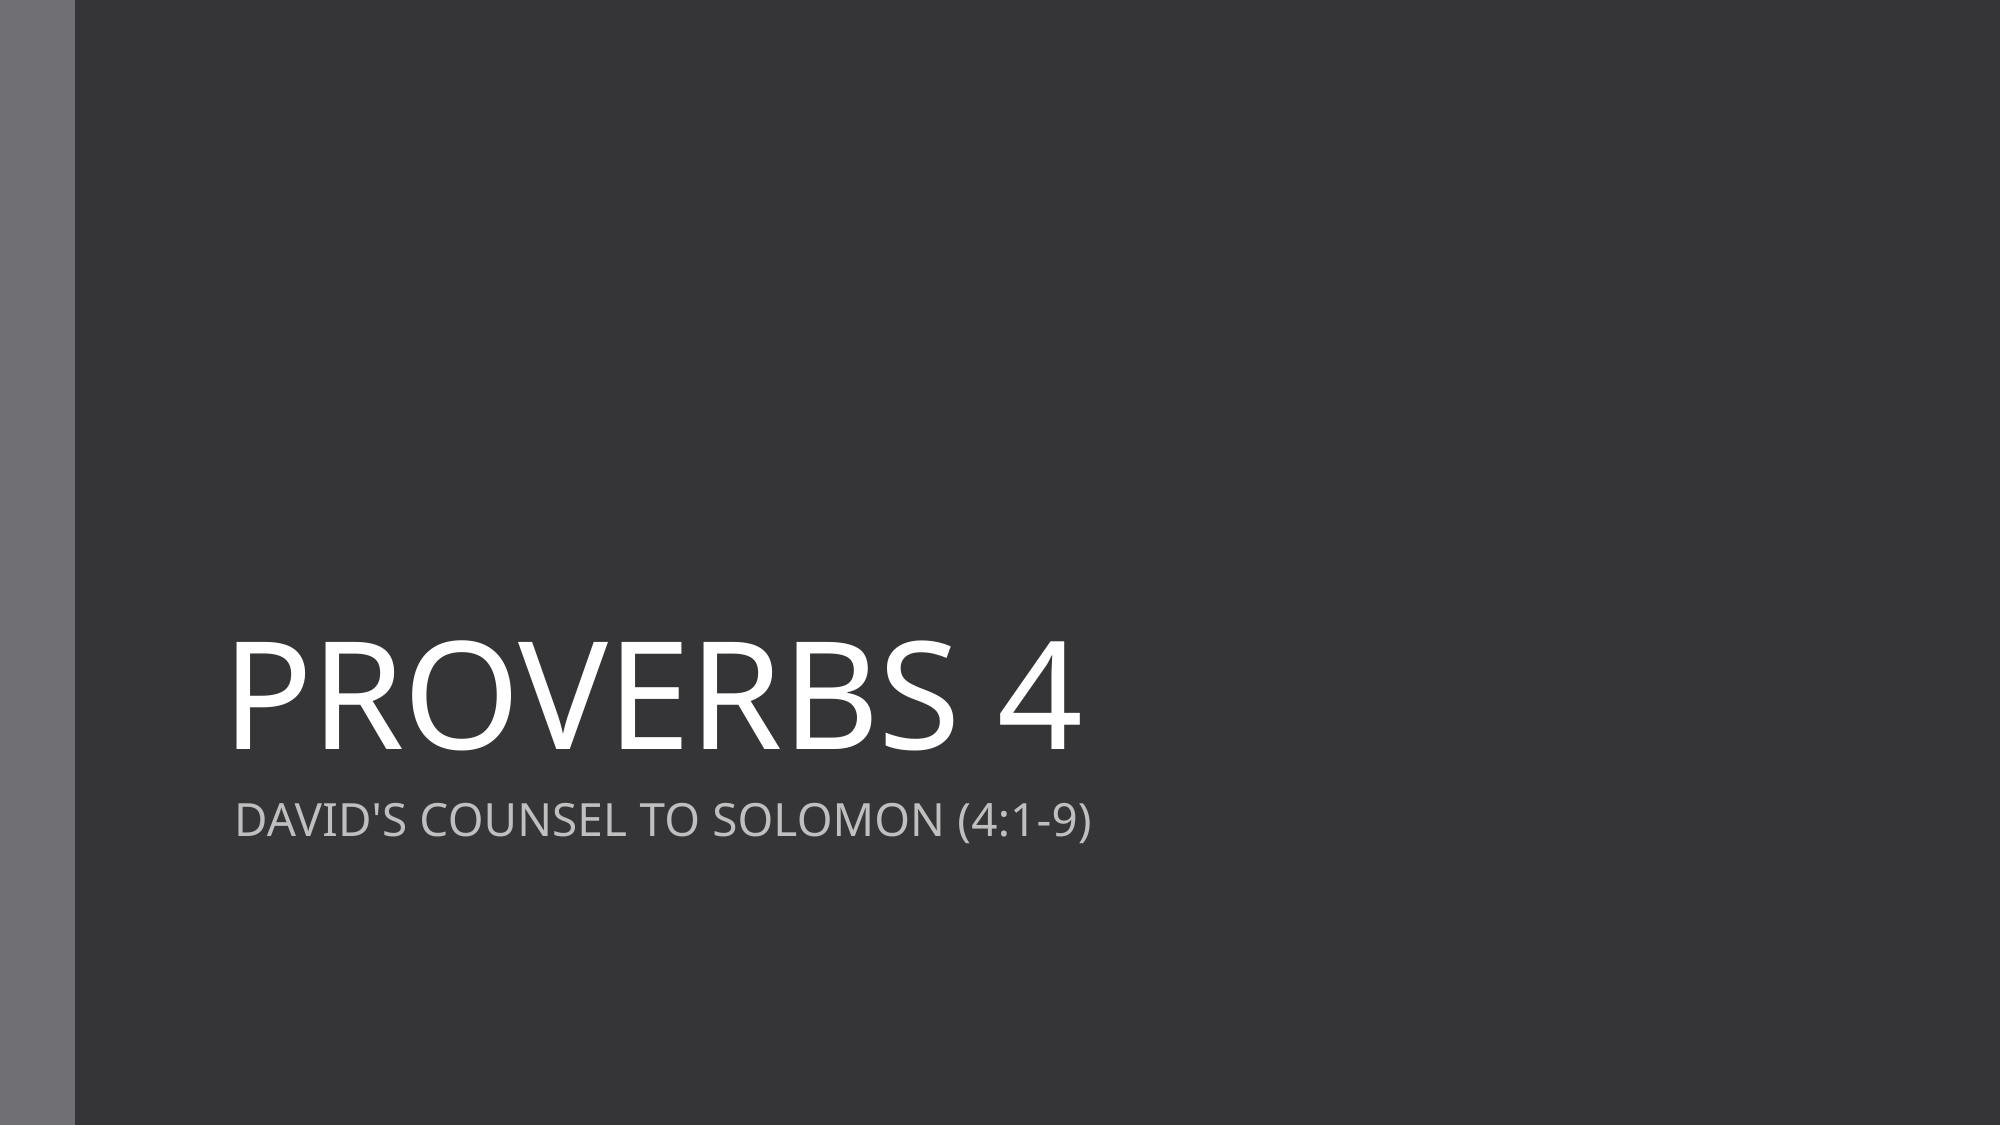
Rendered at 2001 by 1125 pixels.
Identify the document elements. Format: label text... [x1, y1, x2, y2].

title PROVERBS 4 [206, 124, 1752, 787]
subtitle DAVID'S COUNSEL TO SOLOMON (4:1-9) [206, 787, 1752, 1066]
